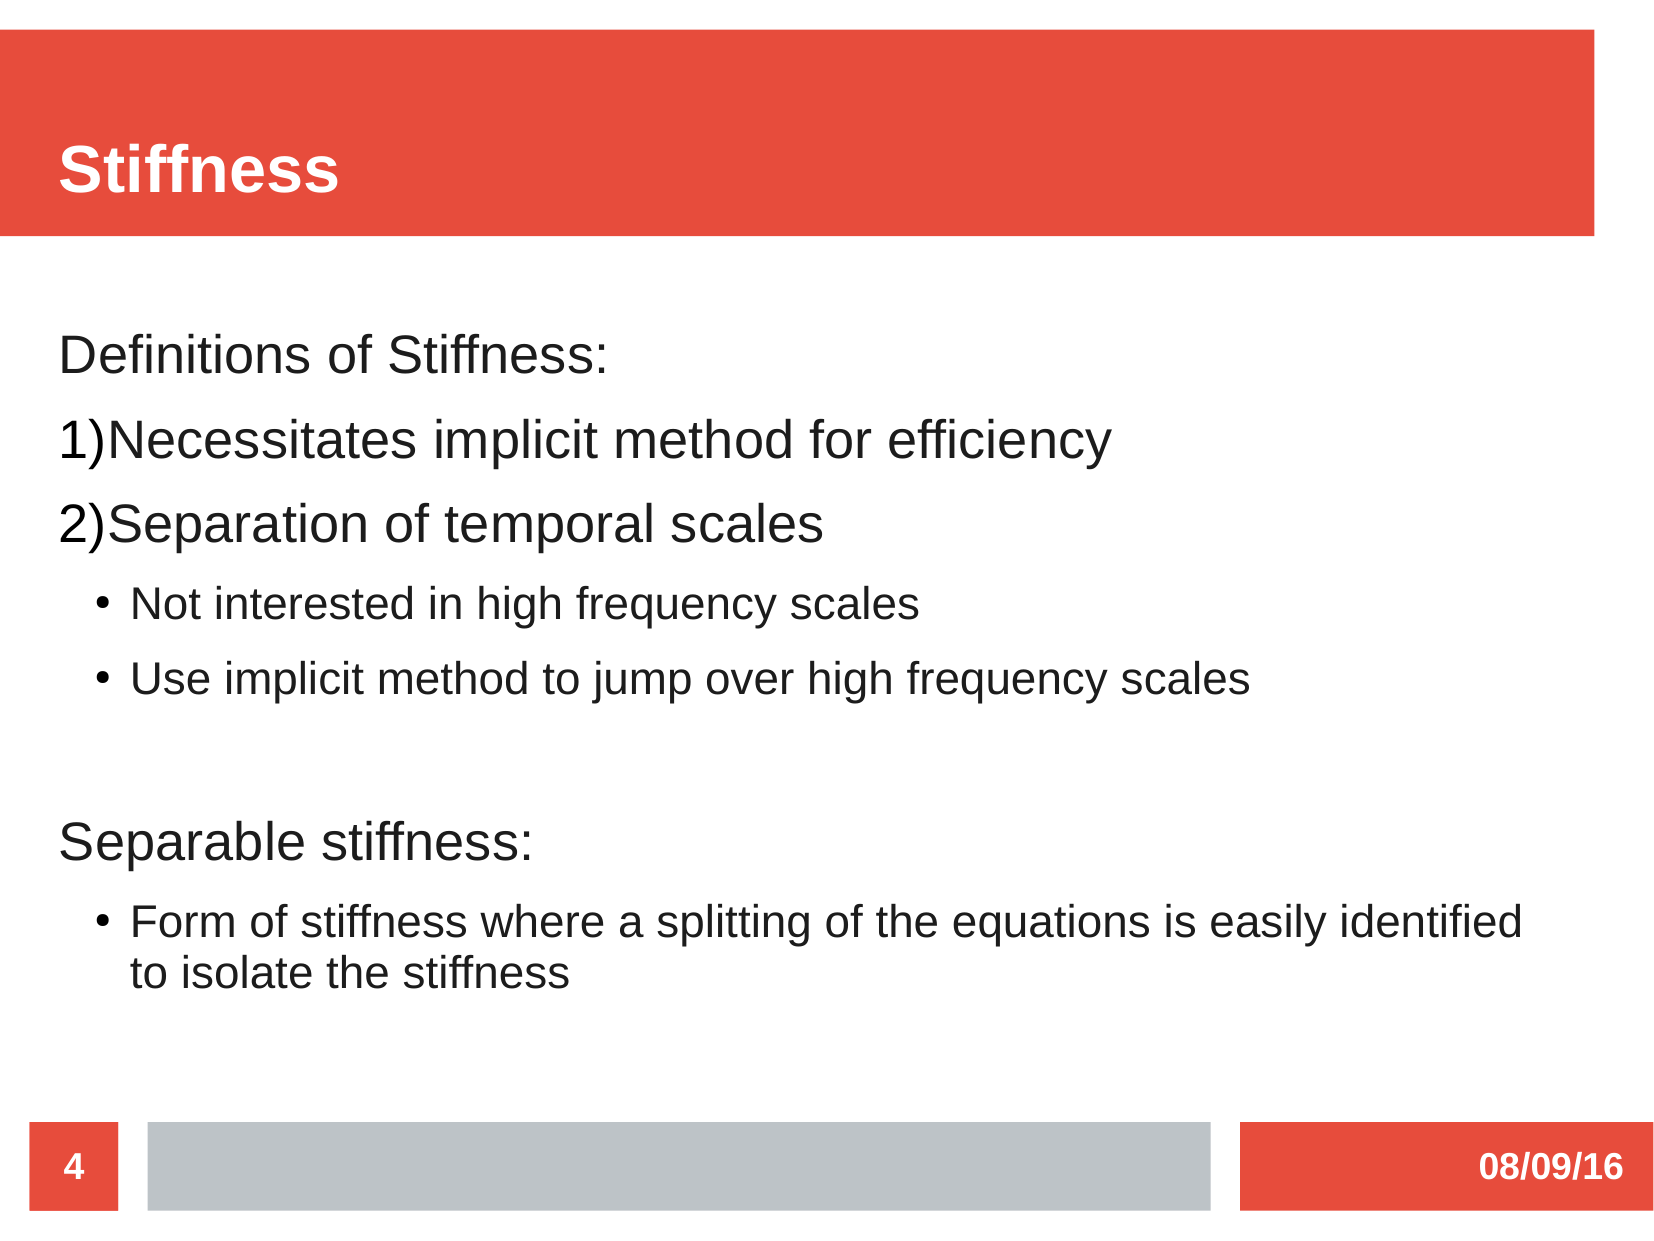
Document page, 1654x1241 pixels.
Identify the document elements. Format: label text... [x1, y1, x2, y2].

title Stiffness [59, 59, 1595, 207]
list Definitions of Stiffness: Necessitates implicit method for efficiency Separation of temporal scales Not interested in high frequency scales Use implicit method to jump over high frequency scales Separable stiffness: Form of stiffness where a splitting of the equations is easily identified to isolate the stiffness [59, 324, 1565, 1093]
